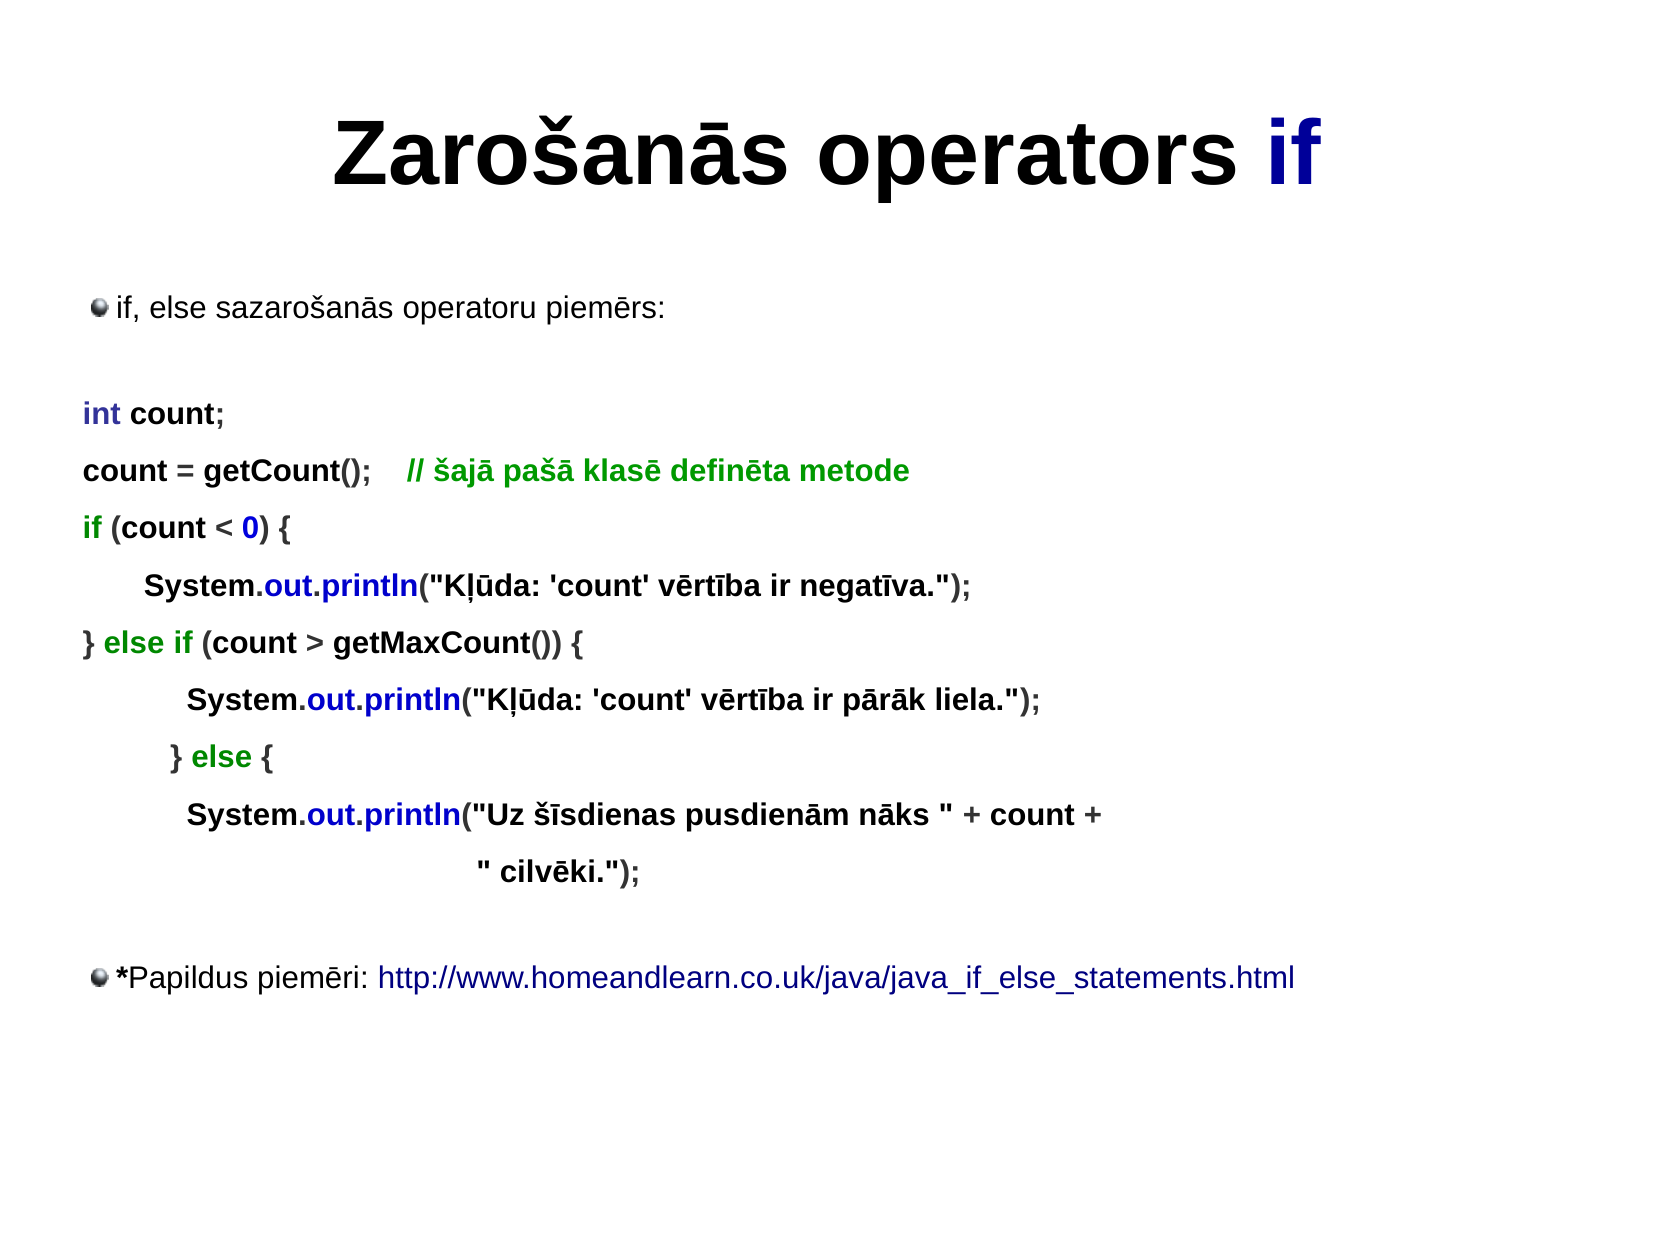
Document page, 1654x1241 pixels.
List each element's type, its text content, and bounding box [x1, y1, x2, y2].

title Zarošanās operators if [82, 49, 1571, 257]
list if, else sazarošanās operatoru piemērs: int count; count = getCount(); // šajā pašā klasē definēta metode if (count < 0) { System.out.println("Kļūda: 'count' vērtība ir negatīva."); } else if (count > getMaxCount()) { System.out.println("Kļūda: 'count' vērtība ir pārāk liela."); } else { System.out.println("Uz šīsdienas pusdienām nāks " + count + " cilvēki."); *Papildus piemēri: http://www.homeandlearn.co.uk/java/java_if_else_statements.html [82, 290, 1538, 1010]
